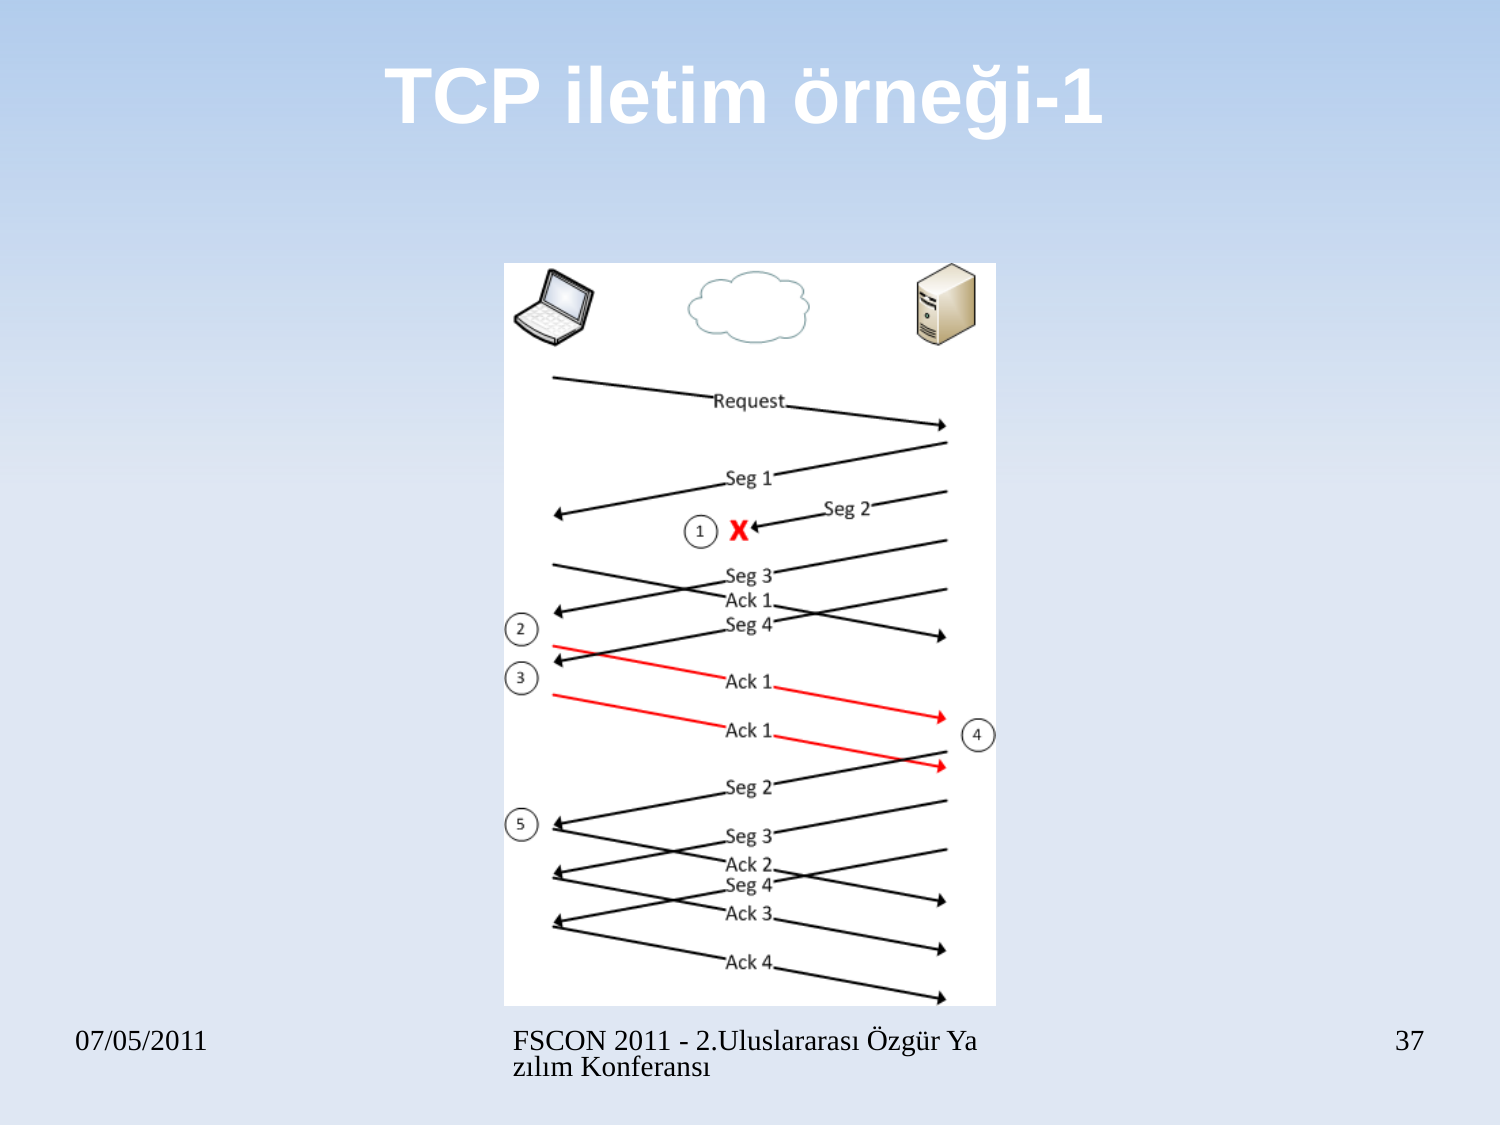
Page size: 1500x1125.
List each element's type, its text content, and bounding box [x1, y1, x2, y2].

title TCP iletim örneği-1 [69, 0, 1420, 188]
picture [0, 0, 1500, 1125]
